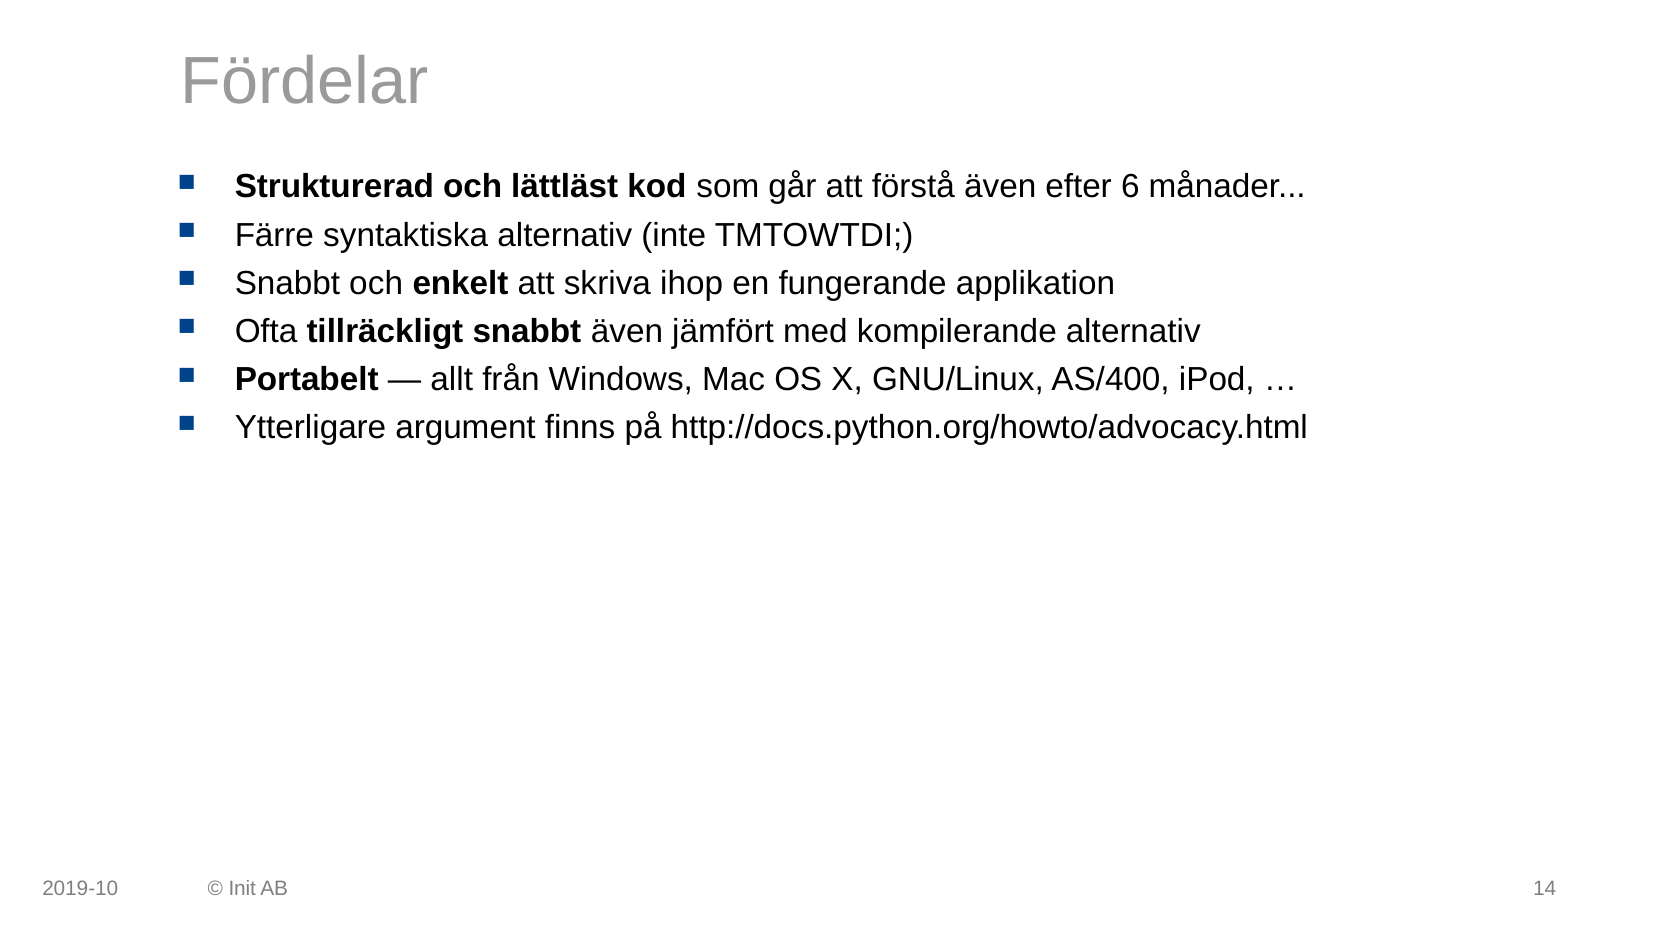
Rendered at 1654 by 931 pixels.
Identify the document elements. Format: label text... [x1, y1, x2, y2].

text_box <nummer> [1488, 857, 1571, 908]
text_box © Init AB [192, 857, 1461, 908]
text_box Strukturerad och lättläst kod som går att förstå även efter 6 månader... Färre syntaktiska alternativ (inte TMTOWTDI;) Snabbt och enkelt att skriva ihop en fungerande applikation Ofta tillräckligt snabbt även jämfört med kompilerande alternativ Portabelt — allt från Windows, Mac OS X, GNU/Linux, AS/400, iPod, … Ytterligare argument finns på http://docs.python.org/howto/advocacy.html [165, 156, 1489, 796]
text_box 2019-10 [27, 857, 166, 908]
text_box Fördelar [165, 0, 1489, 125]
